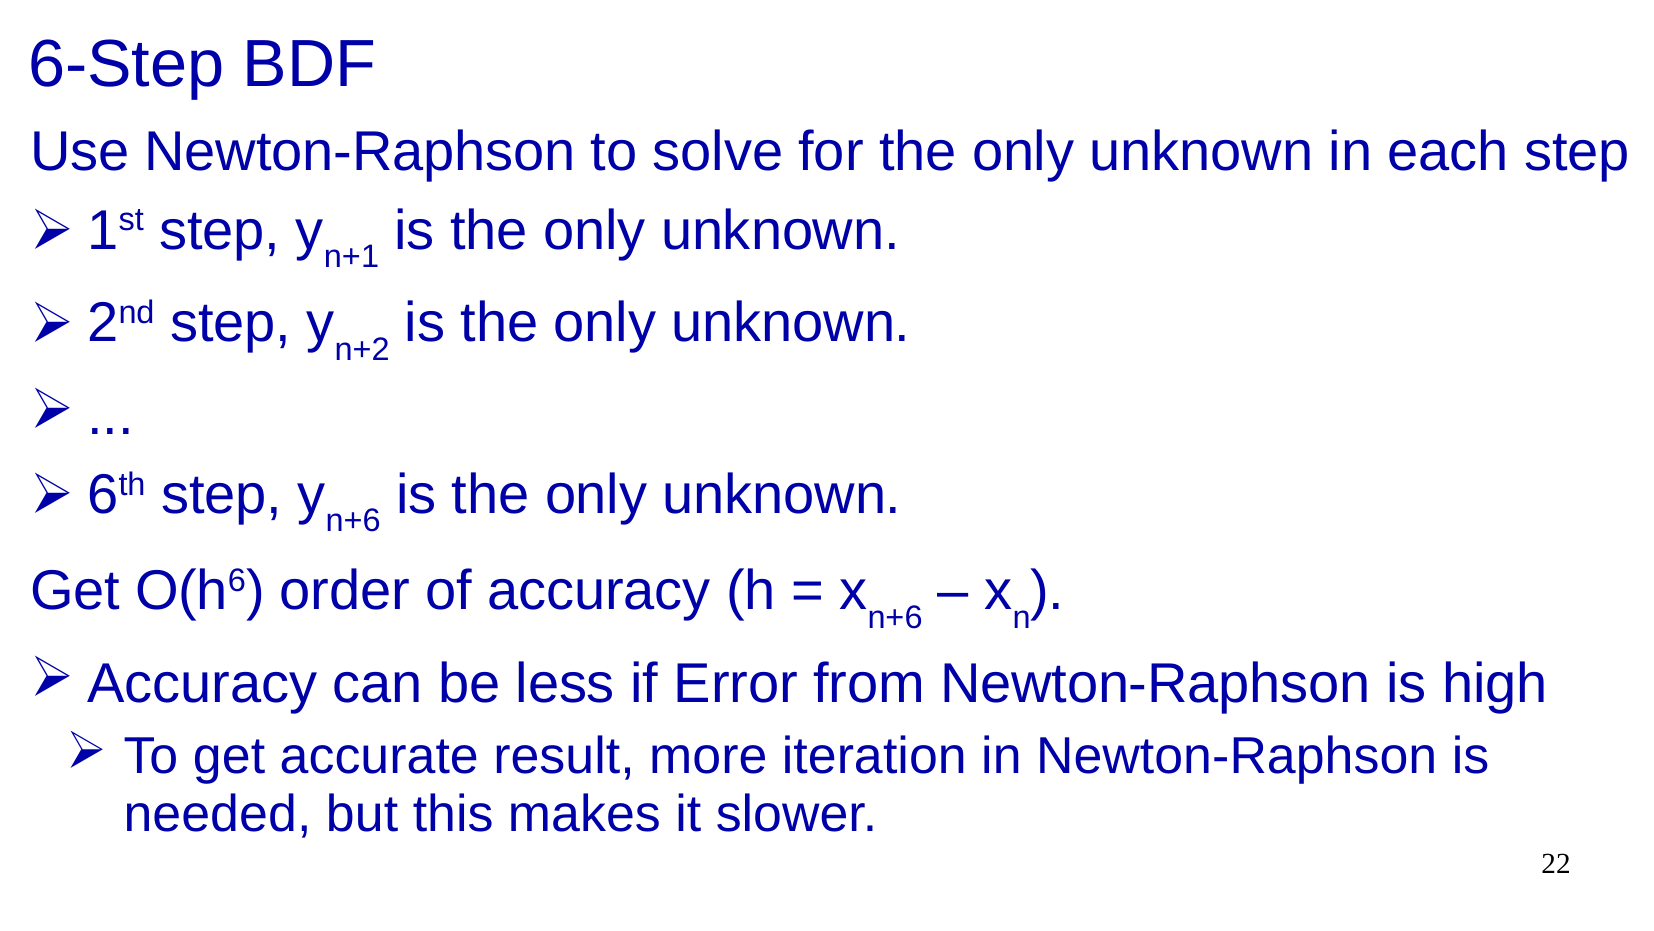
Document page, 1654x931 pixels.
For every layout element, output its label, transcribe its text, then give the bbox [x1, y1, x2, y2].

title 6-Step BDF [28, 21, 1626, 106]
list Use Newton-Raphson to solve for the only unknown in each step 1st step, yn+1 is the only unknown. 2nd step, yn+2 is the only unknown. ... 6th step, yn+6 is the only unknown. Get O(h6) order of accuracy (h = xn+6 – xn). Accuracy can be less if Error from Newton-Raphson is high To get accurate result, more iteration in Newton-Raphson is needed, but this makes it slower. [30, 120, 1645, 916]
